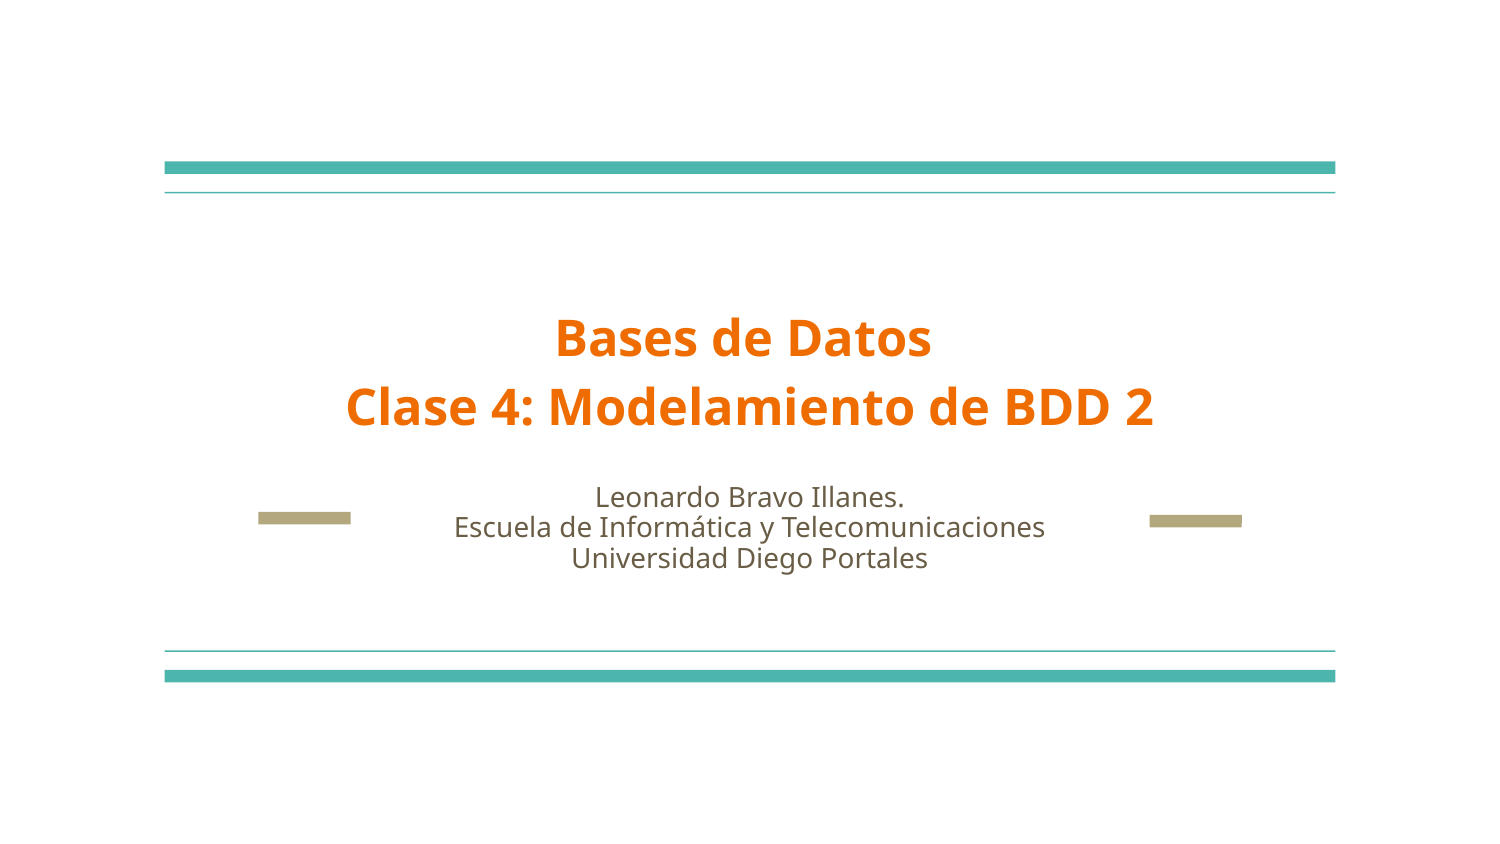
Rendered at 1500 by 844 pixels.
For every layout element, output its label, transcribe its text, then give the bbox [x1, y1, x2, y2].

subtitle Leonardo Bravo Illanes. Escuela de Informática y Telecomunicaciones Universidad Diego Portales [350, 467, 1150, 598]
title Bases de Datos Clase 4: Modelamiento de BDD 2 [164, 287, 1336, 456]
